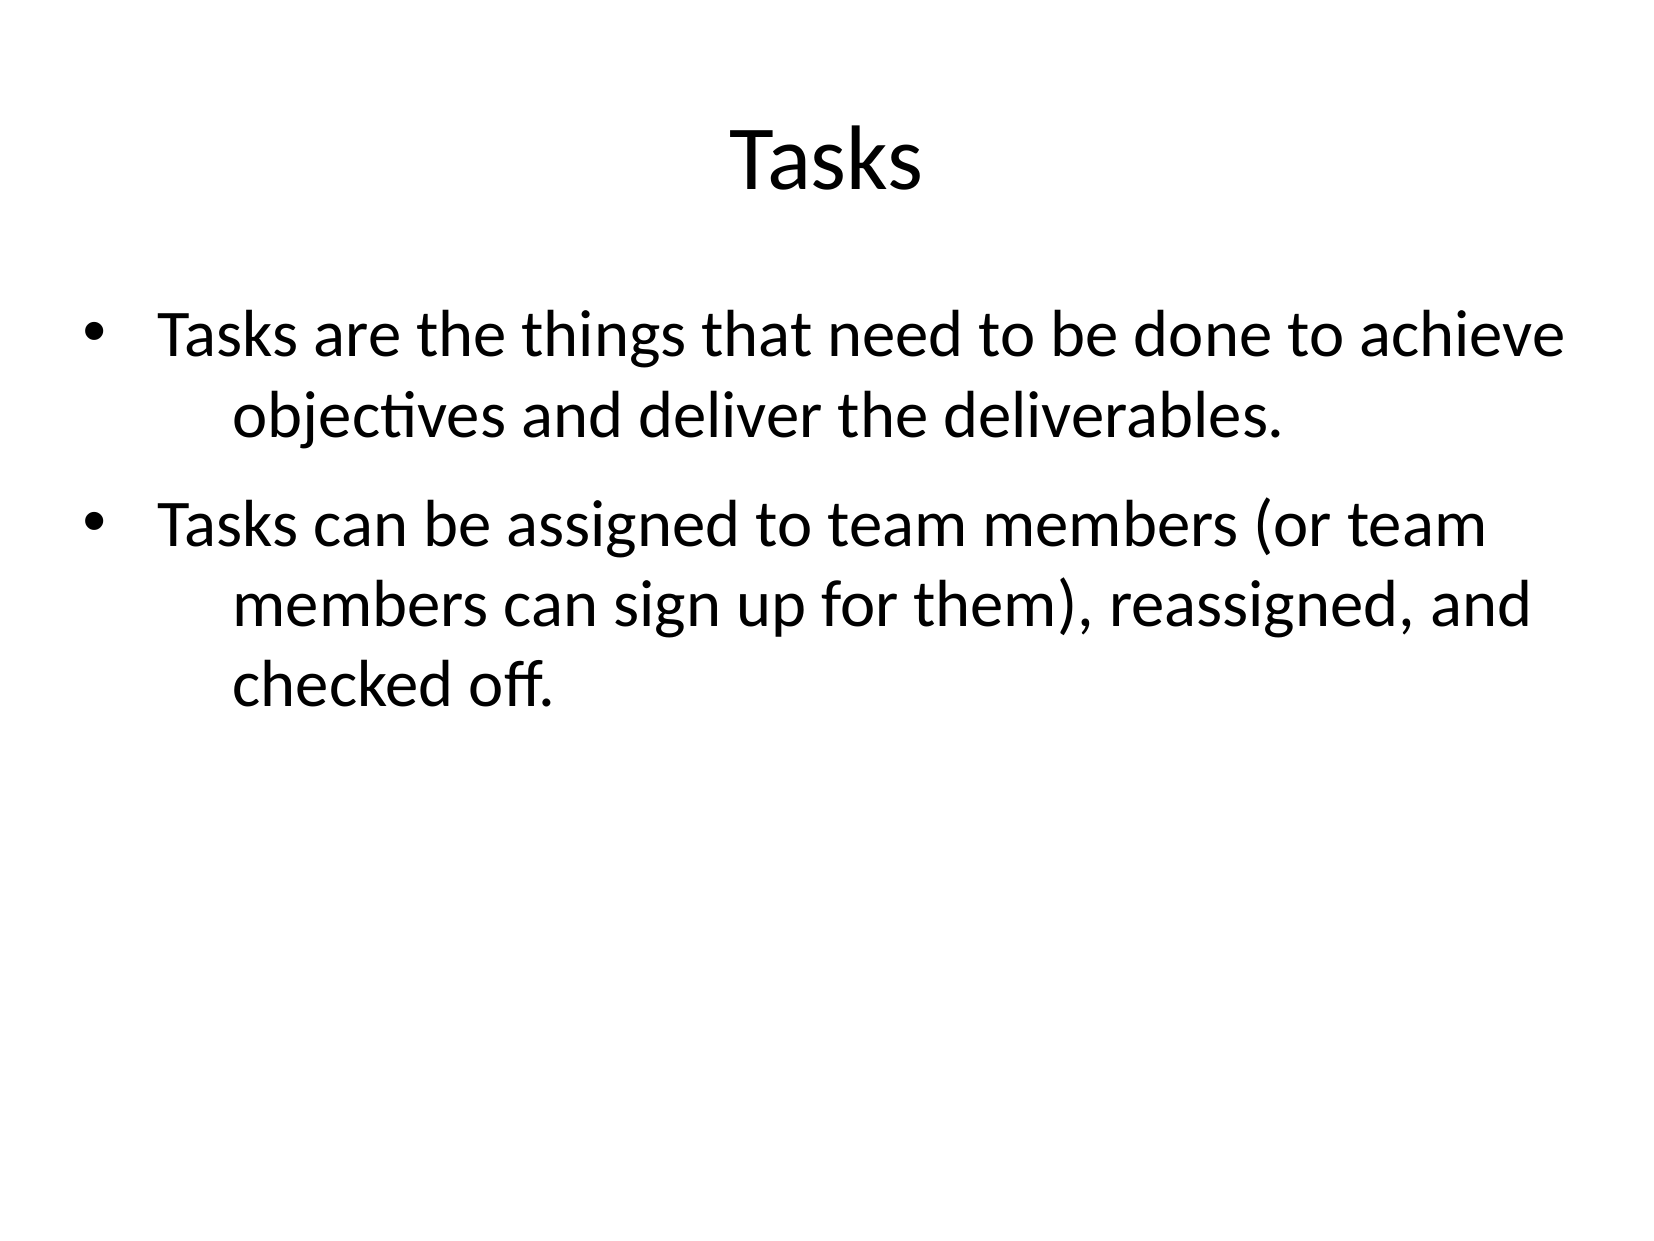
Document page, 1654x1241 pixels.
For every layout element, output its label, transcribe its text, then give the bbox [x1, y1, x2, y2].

list Tasks are the things that need to be done to achieve objectives and deliver the deliverables. Tasks can be assigned to team members (or team members can sign up for them), reassigned, and checked off. [82, 290, 1571, 1010]
title Tasks [82, 49, 1571, 257]
